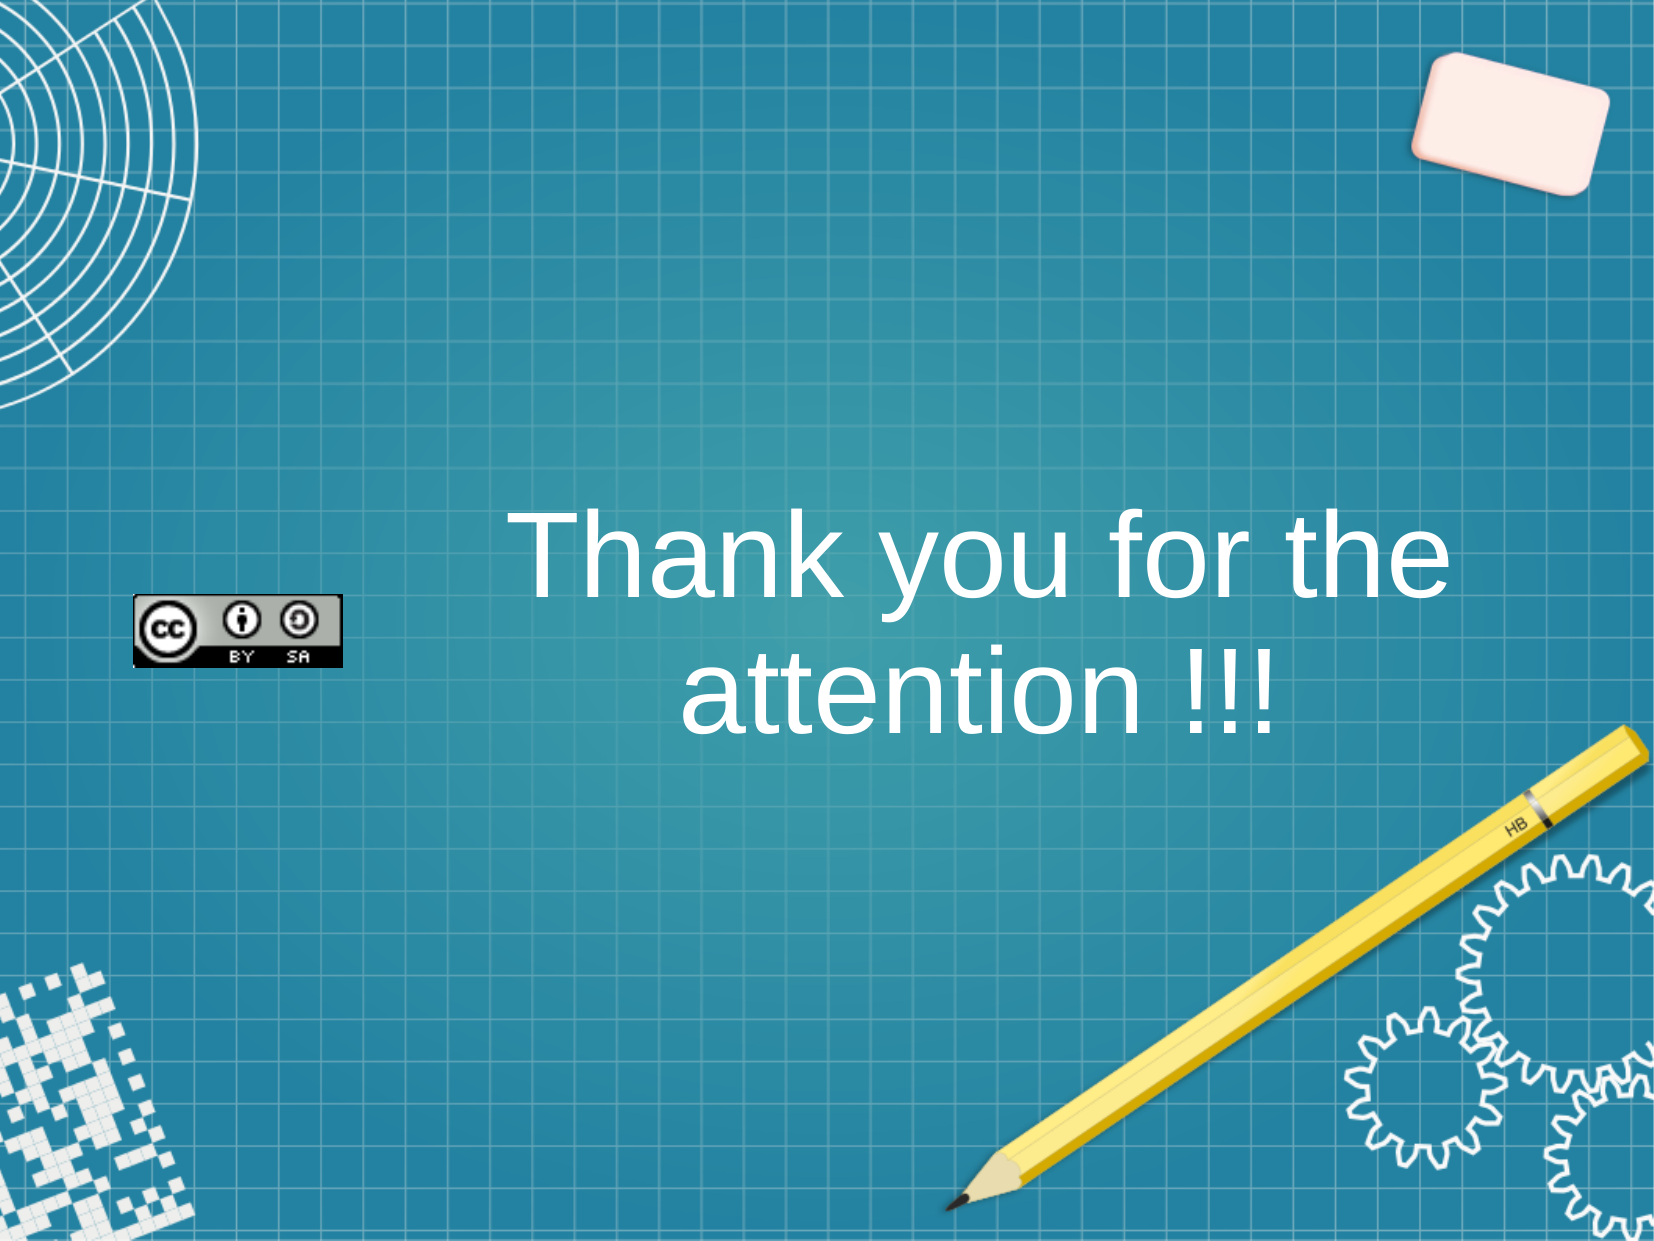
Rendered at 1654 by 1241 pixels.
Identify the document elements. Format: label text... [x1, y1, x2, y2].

picture [0, 0, 1654, 1241]
title Thank you for the attention !!! [389, 486, 1571, 760]
